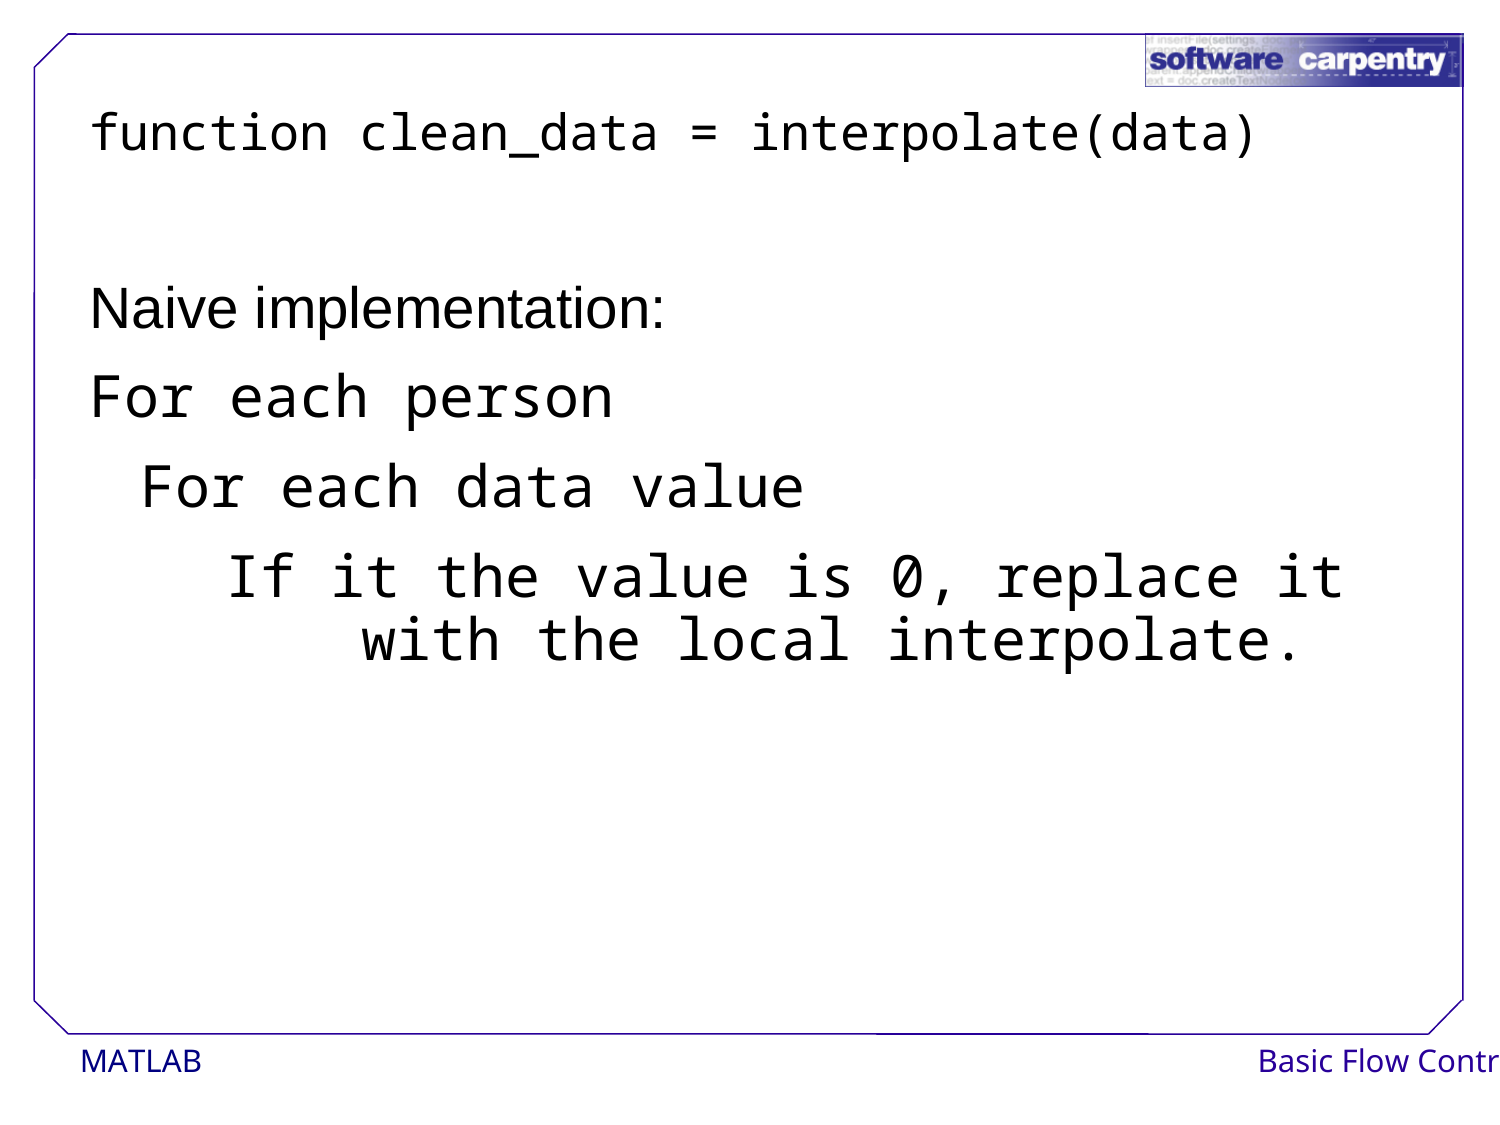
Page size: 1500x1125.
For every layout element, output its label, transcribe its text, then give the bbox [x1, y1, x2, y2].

picture [1145, 33, 1464, 87]
list function clean_data = interpolate(data) Naive implementation: For each person For each data value If it the value is 0, replace it with the local interpolate. [75, 99, 1426, 1013]
